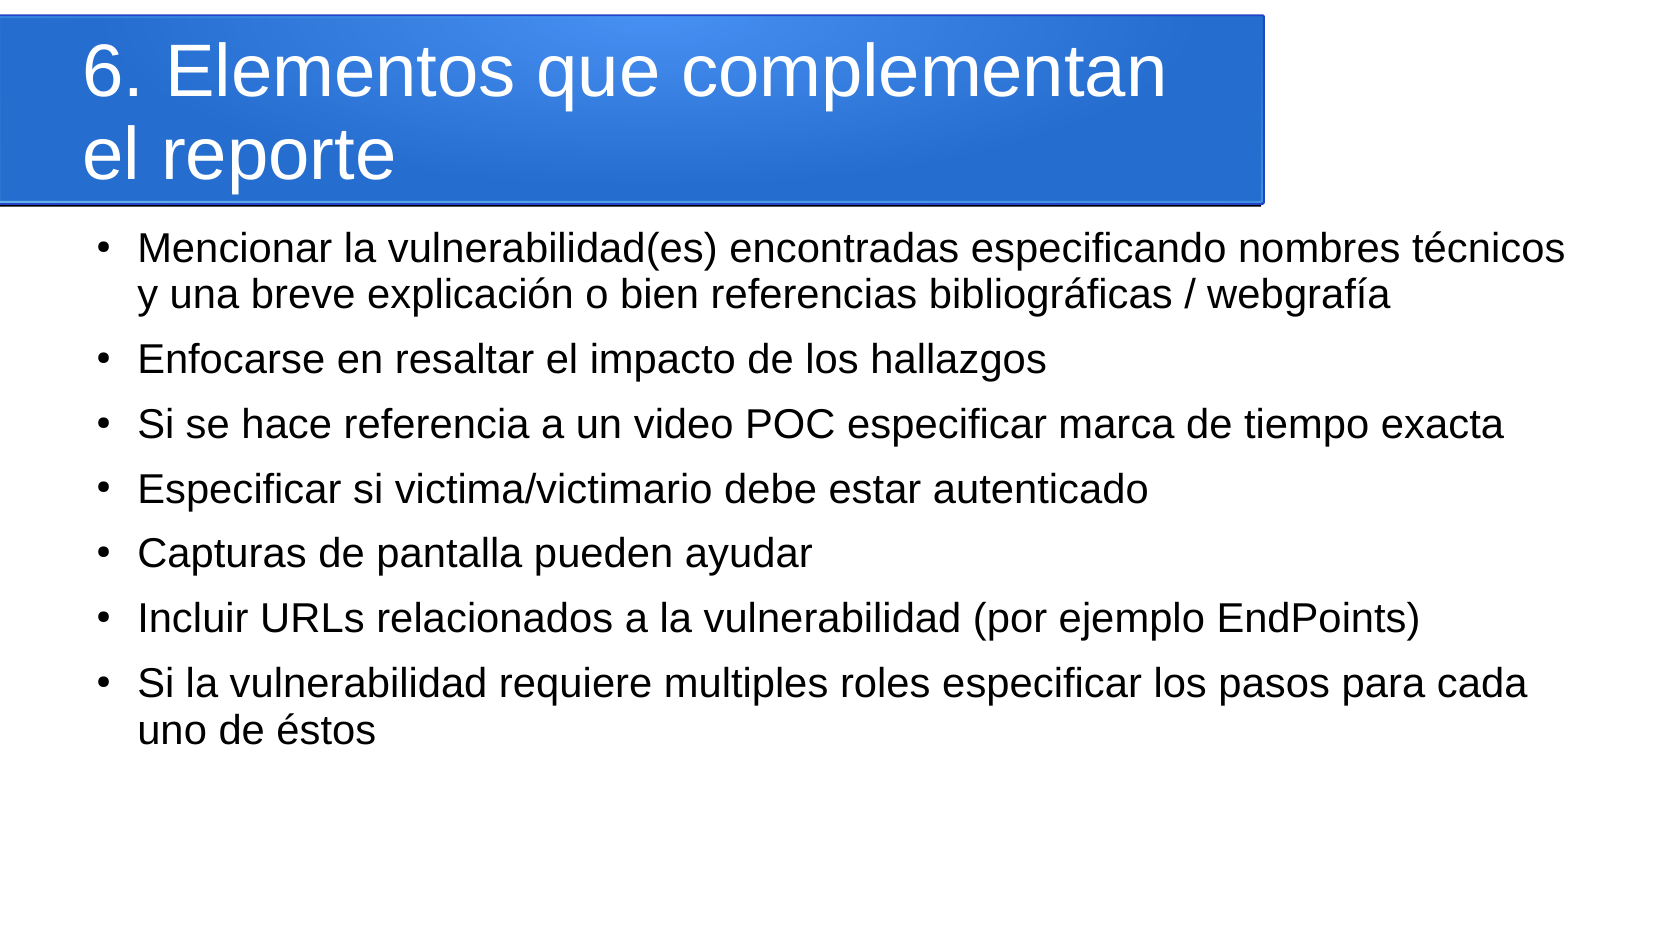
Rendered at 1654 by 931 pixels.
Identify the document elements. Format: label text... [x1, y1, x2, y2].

title 6. Elementos que complementan el reporte [82, 29, 1235, 196]
list Mencionar la vulnerabilidad(es) encontradas especificando nombres técnicos y una breve explicación o bien referencias bibliográficas / webgrafía Enfocarse en resaltar el impacto de los hallazgos Si se hace referencia a un video POC especificar marca de tiempo exacta Especificar si victima/victimario debe estar autenticado Capturas de pantalla pueden ayudar Incluir URLs relacionados a la vulnerabilidad (por ejemplo EndPoints) Si la vulnerabilidad requiere multiples roles especificar los pasos para cada uno de éstos [82, 224, 1571, 764]
